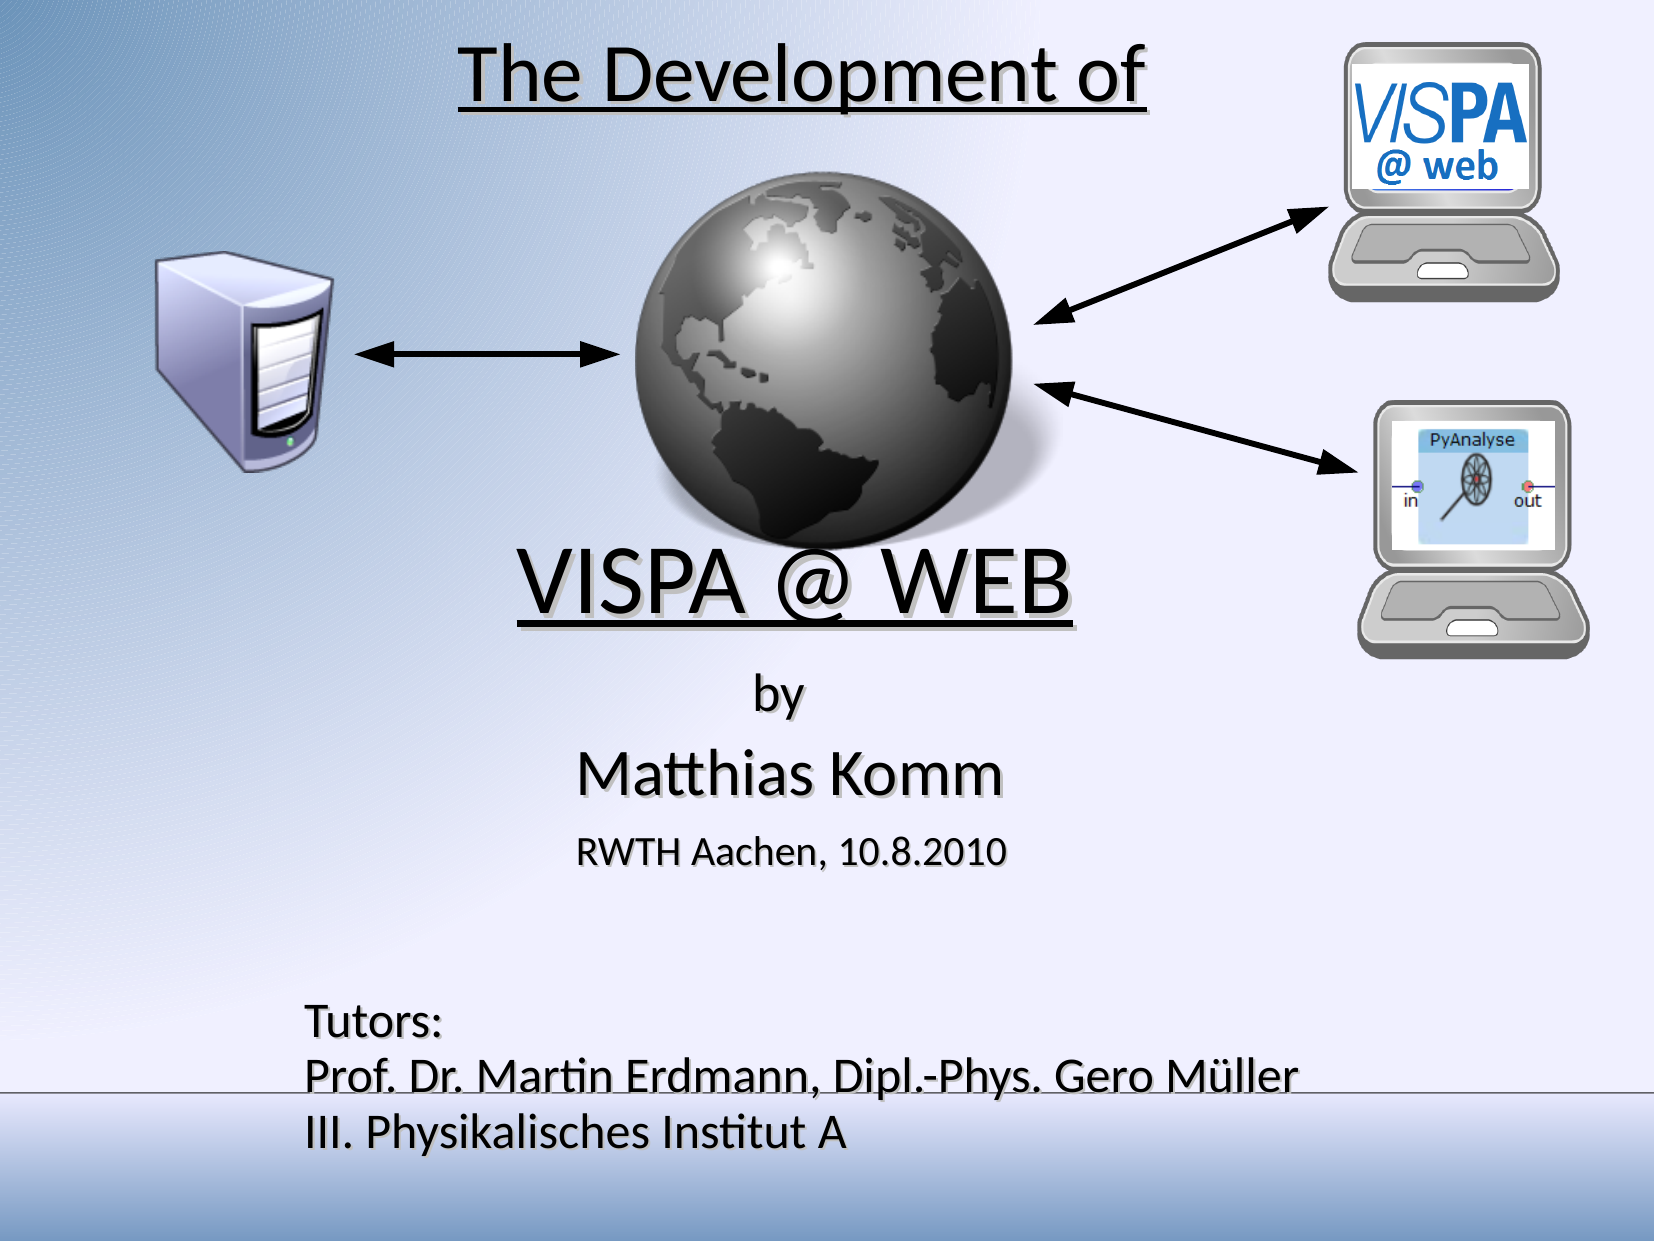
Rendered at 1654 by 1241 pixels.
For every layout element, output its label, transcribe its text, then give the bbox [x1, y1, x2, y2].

text_box Tutors: Prof. Dr. Martin Erdmann, Dipl.-Phys. Gero Müller III. Physikalisches Institut A [289, 986, 1318, 1199]
picture [133, 251, 355, 473]
text_box The Development of [442, 31, 1162, 148]
text_box RWTH Aachen, 10.8.2010 [561, 826, 1023, 893]
text_box by [738, 662, 1654, 744]
text_box Matthias Komm [561, 738, 1022, 826]
picture [1299, 0, 1621, 712]
text_box VISPA @ WEB [501, 531, 1089, 669]
picture [635, 148, 1063, 531]
